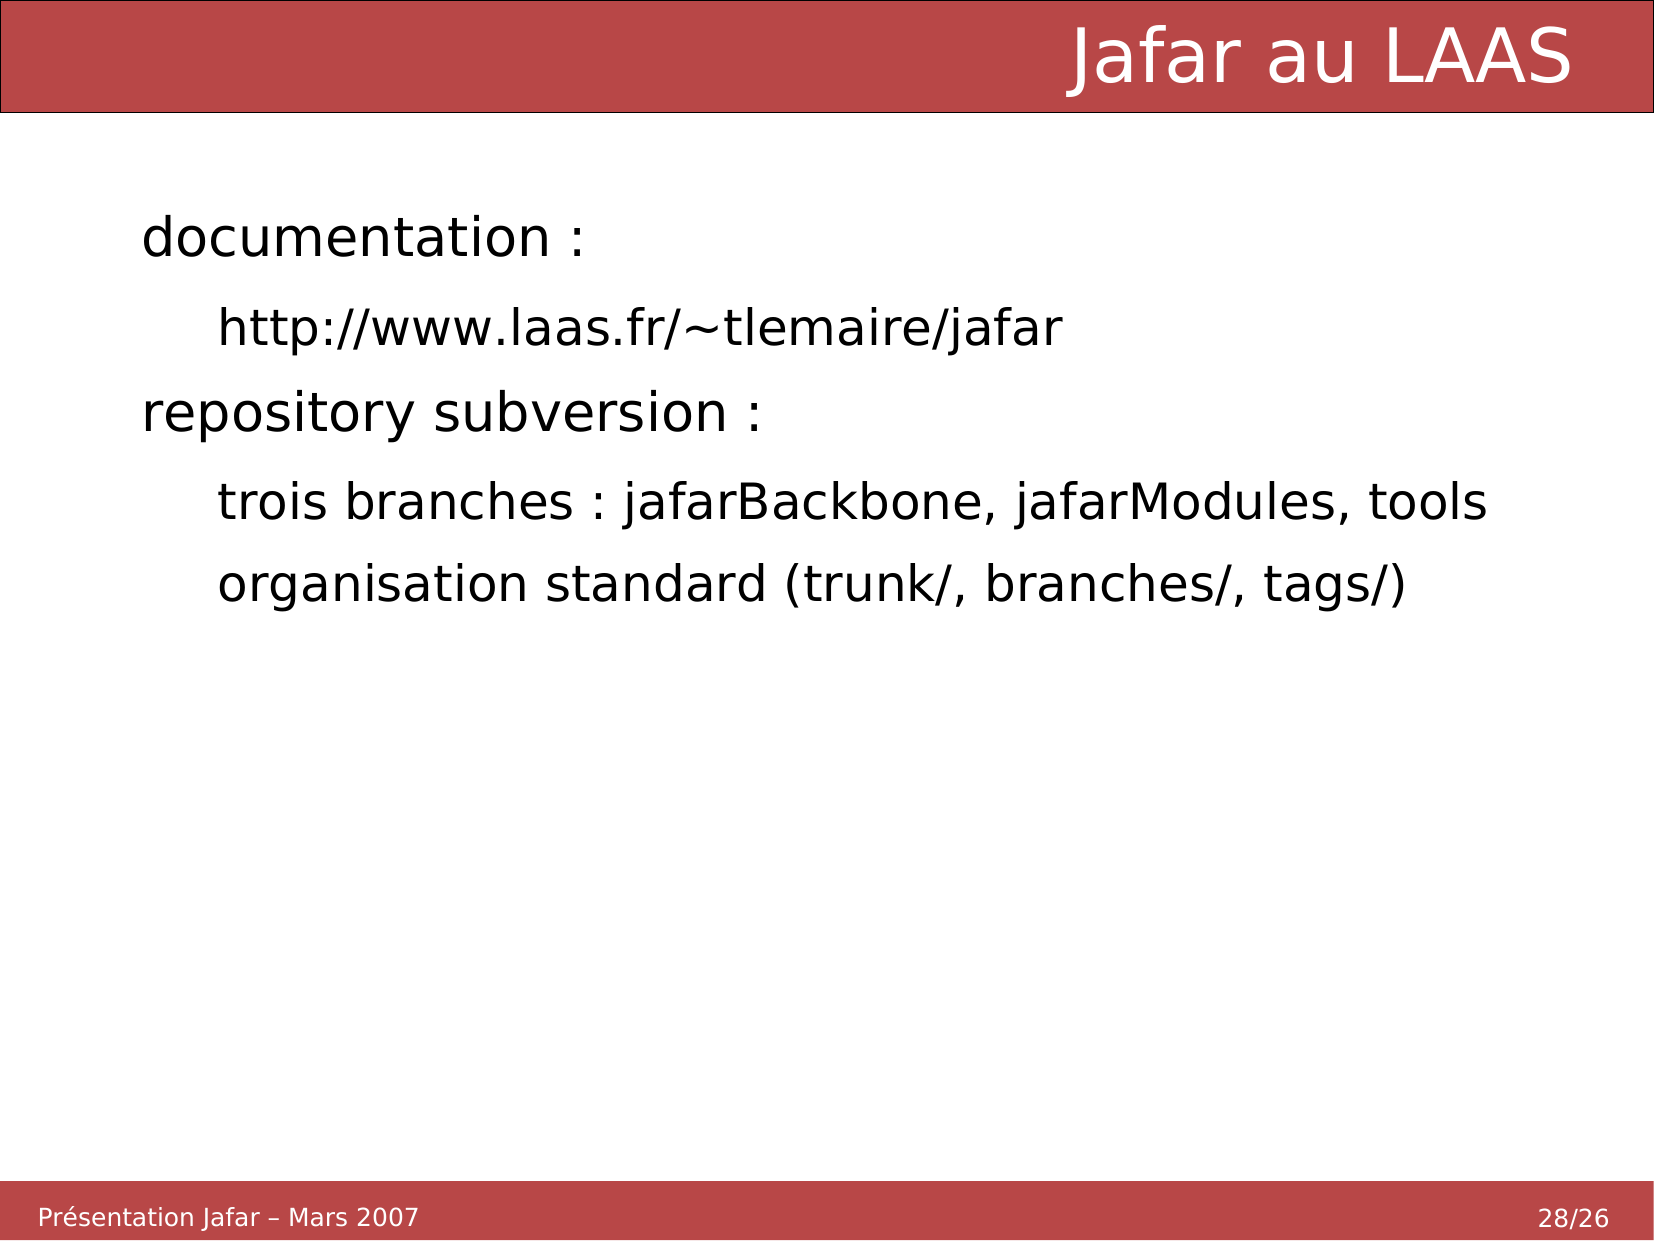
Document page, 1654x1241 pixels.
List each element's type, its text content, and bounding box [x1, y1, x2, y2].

title Jafar au LAAS [0, 0, 1654, 113]
list documentation : http://www.laas.fr/~tlemaire/jafar repository subversion : trois branches : jafarBackbone, jafarModules, tools organisation standard (trunk/, branches/, tags/) [123, 206, 1536, 1152]
